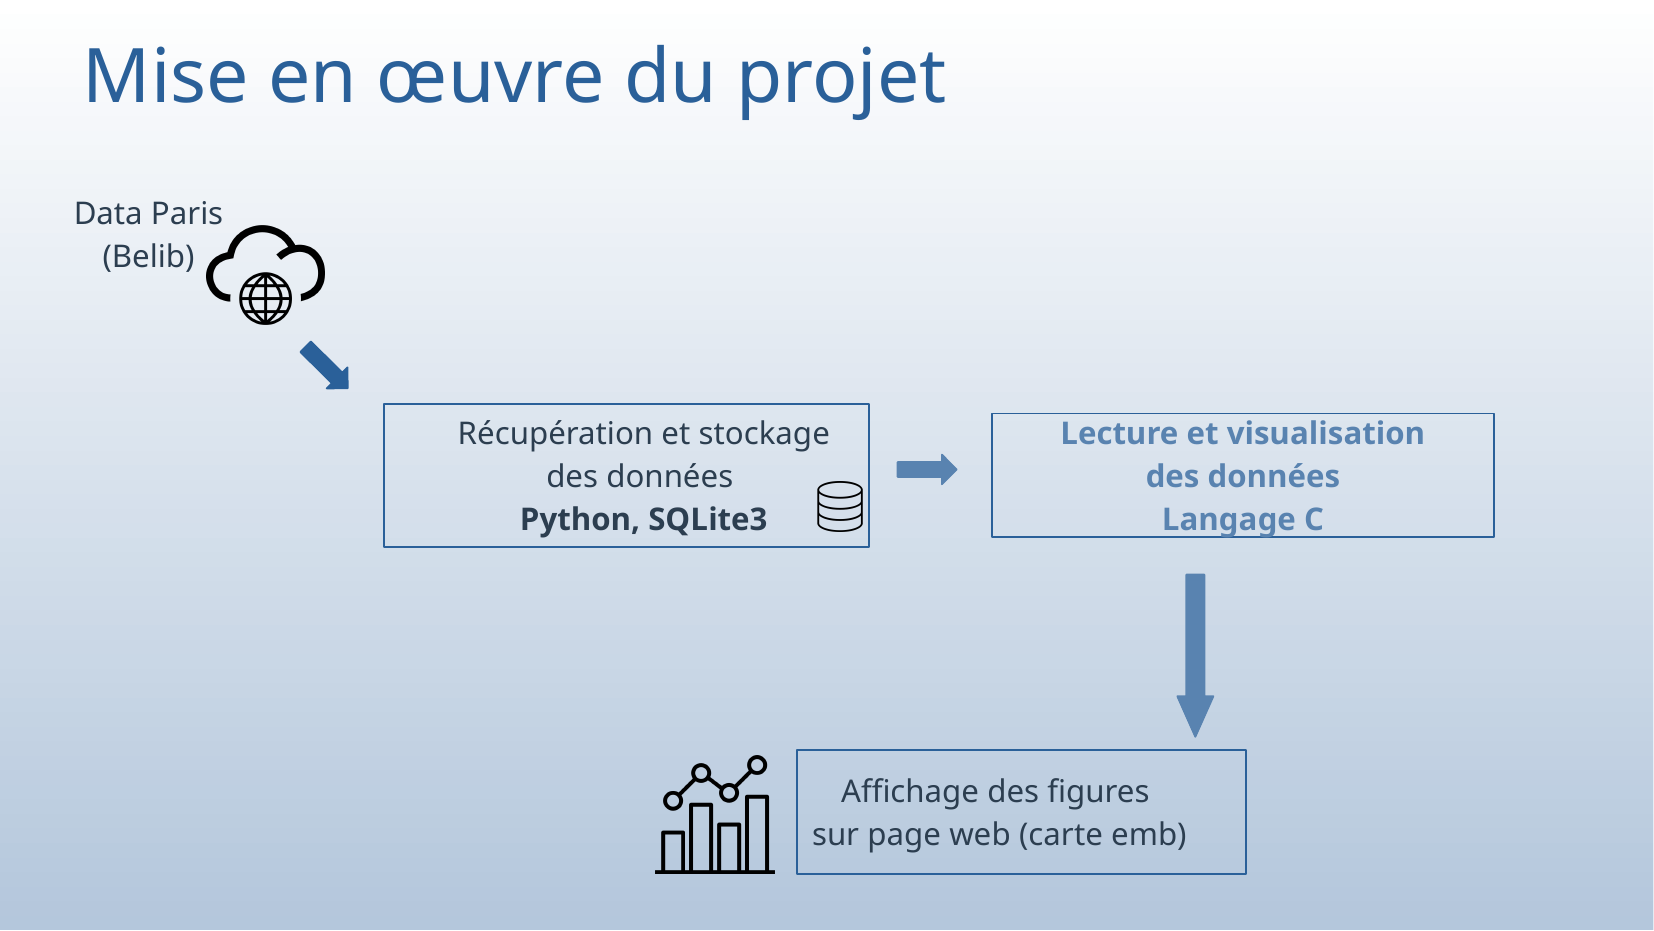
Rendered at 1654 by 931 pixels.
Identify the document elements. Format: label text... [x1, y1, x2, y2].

text_box Lecture et visualisation des données Langage C [992, 413, 1495, 538]
text_box Récupération et stockage des données Python, SQLite3 [383, 413, 869, 537]
text_box [59, 224, 1595, 931]
text_box Data Paris (Belib) [59, 171, 266, 296]
picture [815, 481, 865, 532]
picture [655, 755, 775, 875]
title Mise en œuvre du projet [82, 0, 1571, 151]
text_box Affichage des figures sur page web (carte emb) [797, 750, 1247, 874]
picture [206, 225, 325, 325]
